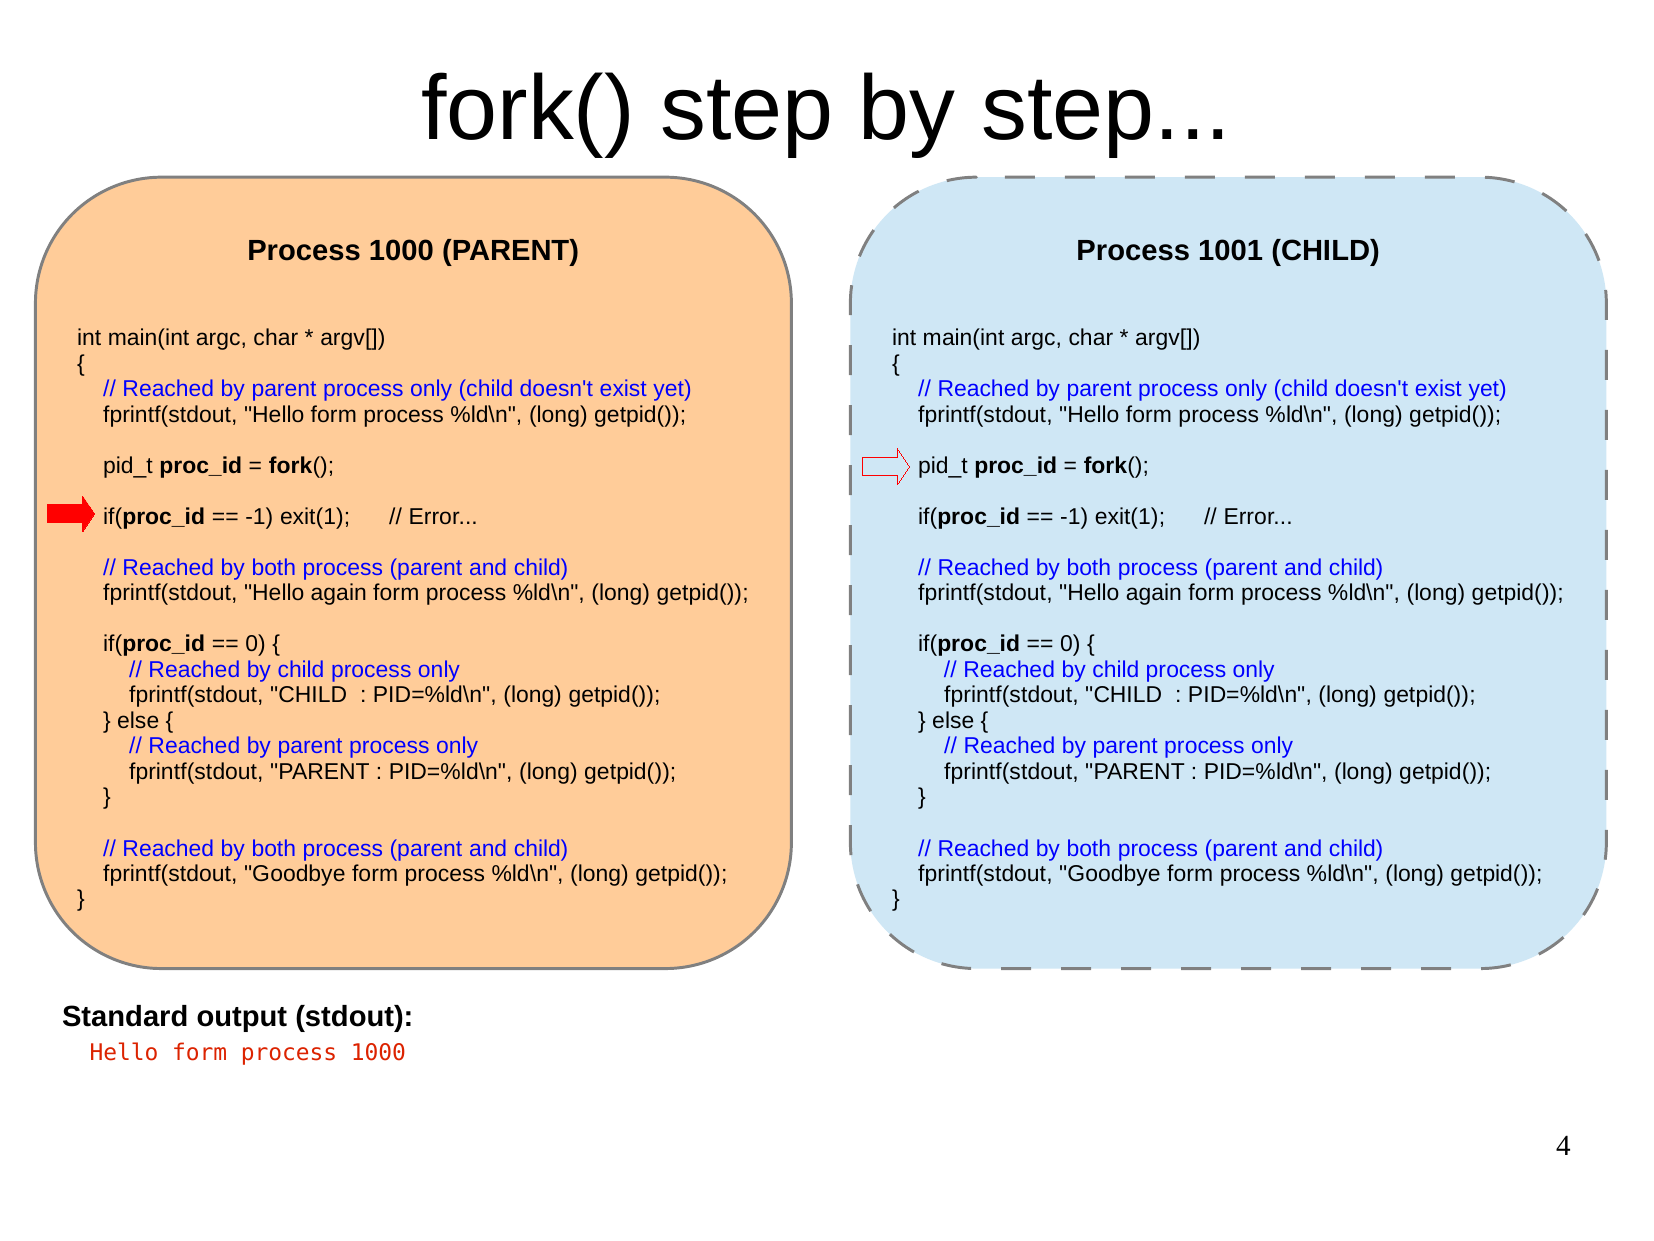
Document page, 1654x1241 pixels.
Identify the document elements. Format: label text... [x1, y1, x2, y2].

text_box Standard output (stdout): Hello form process 1000 [47, 992, 1619, 1193]
text_box [47, 496, 95, 532]
title fork() step by step... [82, 49, 1571, 166]
text_box Process 1000 (PARENT) int main(int argc, char * argv[]) { // Reached by parent process only (child doesn't exist yet) fprintf(stdout, "Hello form process %ld\n", (long) getpid()); pid_t proc_id = fork(); if(proc_id == -1) exit(1); // Error... // Reached by both process (parent and child) fprintf(stdout, "Hello again form process %ld\n", (long) getpid()); if(proc_id == 0) { // Reached by child process only fprintf(stdout, "CHILD : PID=%ld\n", (long) getpid()); } else { // Reached by parent process only fprintf(stdout, "PARENT : PID=%ld\n", (long) getpid()); } // Reached by both process (parent and child) fprintf(stdout, "Goodbye form process %ld\n", (long) getpid()); } [35, 177, 792, 969]
text_box Process 1001 (CHILD) int main(int argc, char * argv[]) { // Reached by parent process only (child doesn't exist yet) fprintf(stdout, "Hello form process %ld\n", (long) getpid()); pid_t proc_id = fork(); if(proc_id == -1) exit(1); // Error... // Reached by both process (parent and child) fprintf(stdout, "Hello again form process %ld\n", (long) getpid()); if(proc_id == 0) { // Reached by child process only fprintf(stdout, "CHILD : PID=%ld\n", (long) getpid()); } else { // Reached by parent process only fprintf(stdout, "PARENT : PID=%ld\n", (long) getpid()); } // Reached by both process (parent and child) fprintf(stdout, "Goodbye form process %ld\n", (long) getpid()); } [850, 177, 1607, 969]
